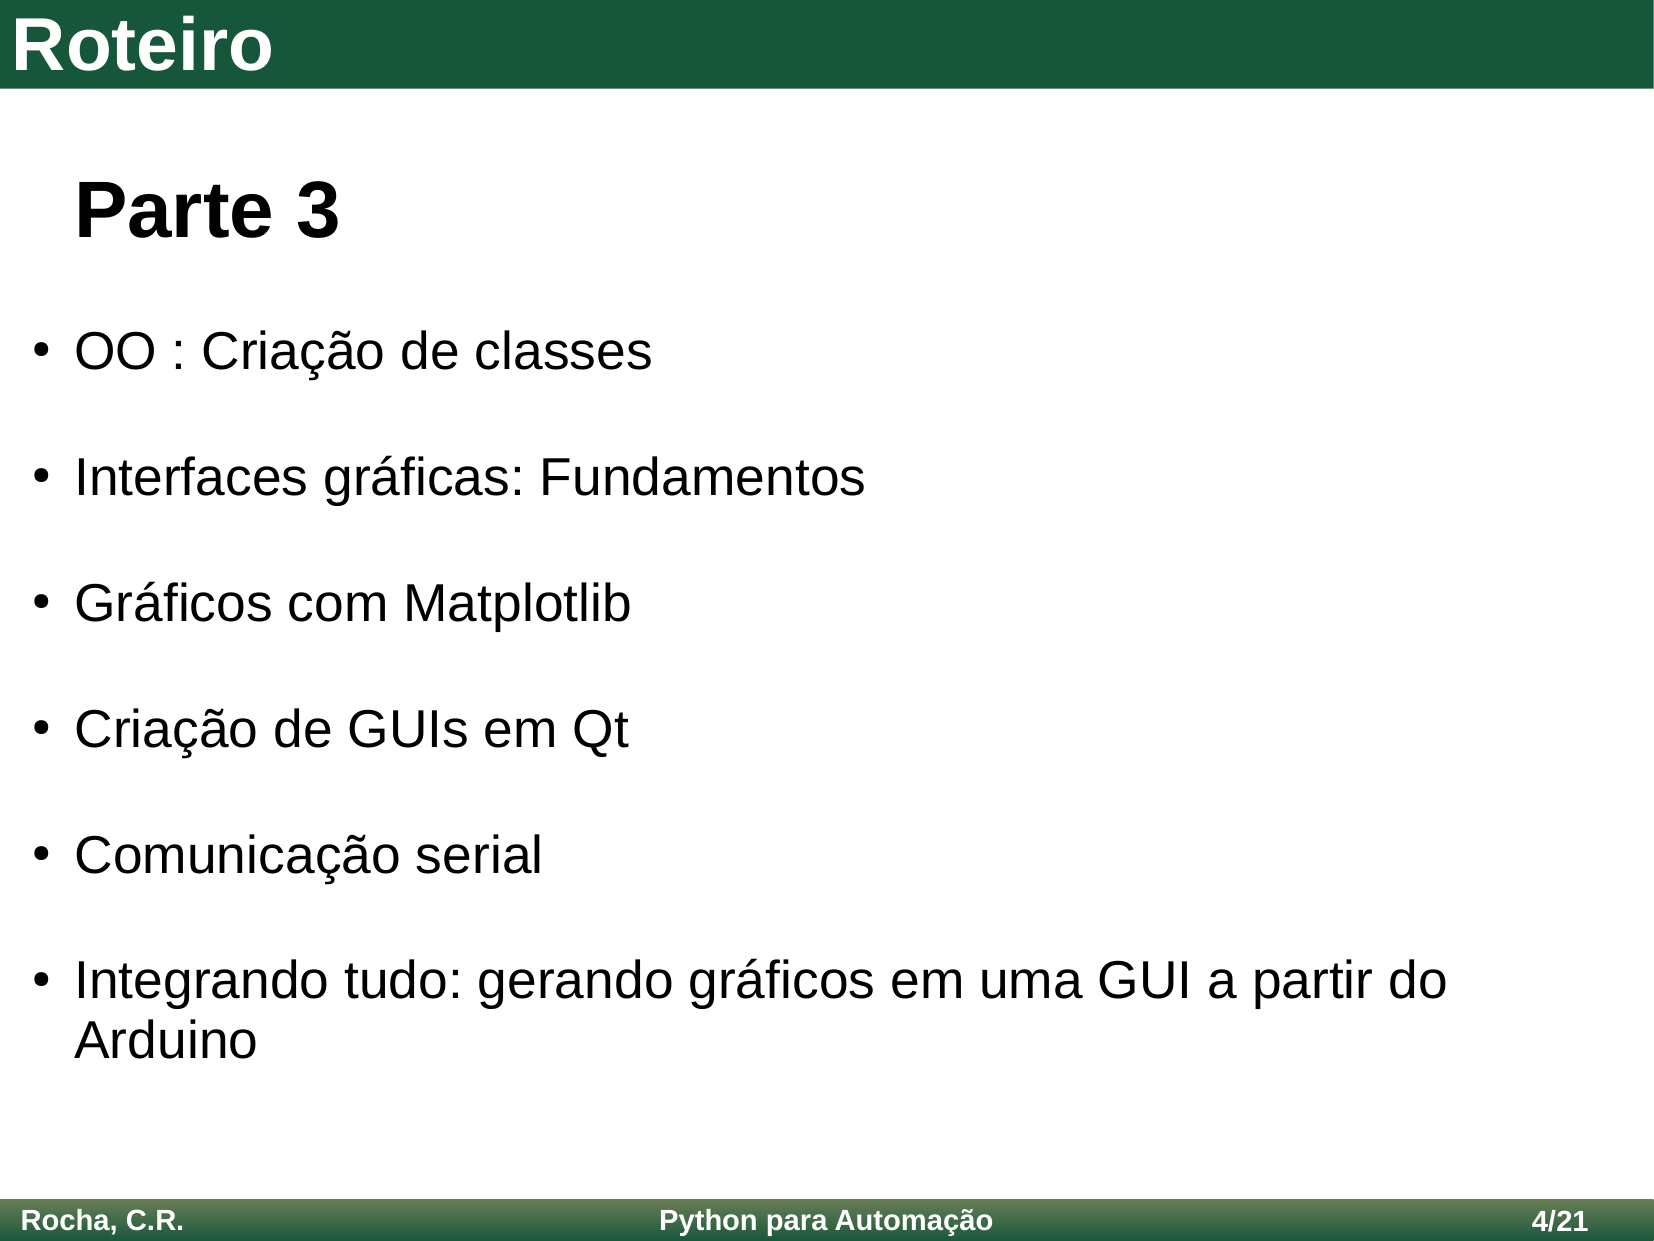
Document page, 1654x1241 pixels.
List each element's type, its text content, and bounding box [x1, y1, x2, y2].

list Parte 3 OO : Criação de classes Interfaces gráficas: Fundamentos Gráficos com Matplotlib Criação de GUIs em Qt Comunicação serial Integrando tudo: gerando gráficos em uma GUI a partir do Arduino [17, 165, 1625, 1081]
title Roteiro [11, 0, 1625, 89]
